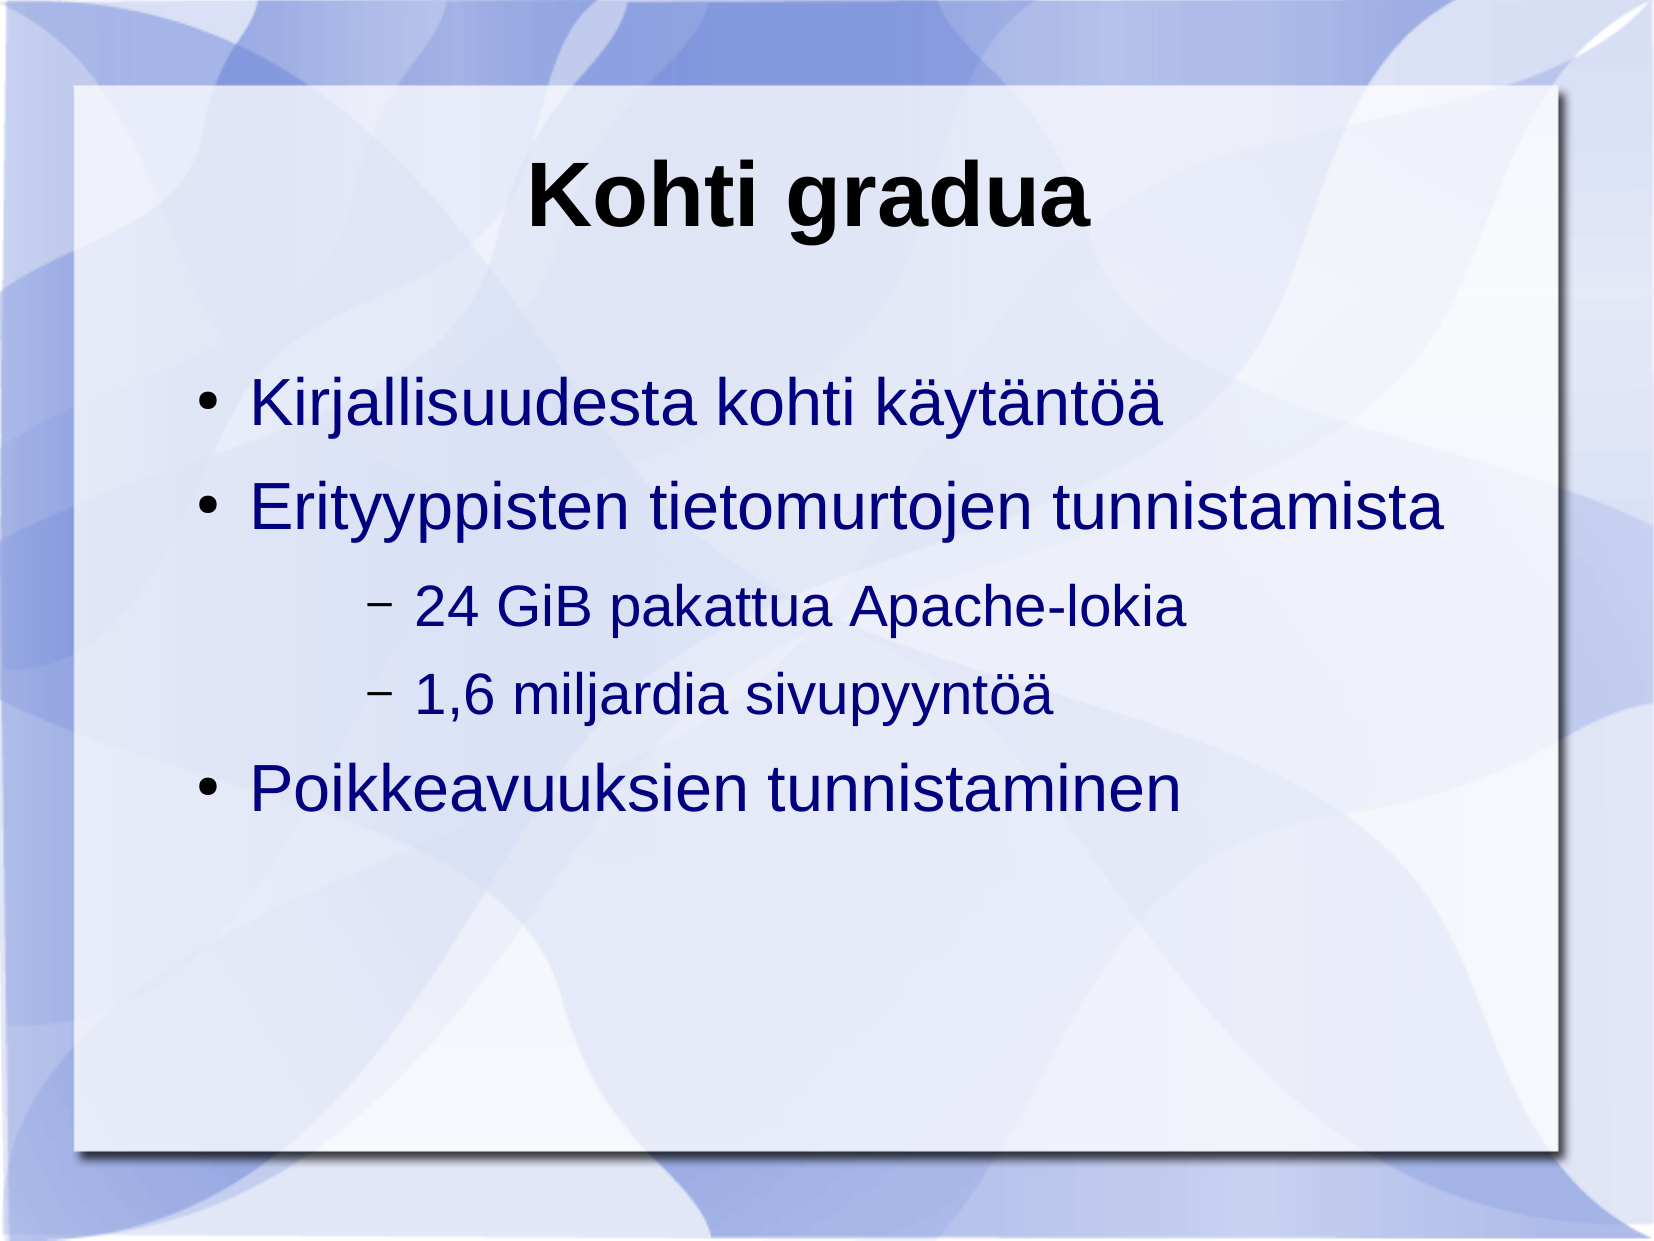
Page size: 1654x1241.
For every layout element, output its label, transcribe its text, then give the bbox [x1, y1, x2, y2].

title Kohti gradua [82, 90, 1536, 298]
picture [0, 0, 1654, 1241]
list Kirjallisuudesta kohti käytäntöä Erityyppisten tietomurtojen tunnistamista 24 GiB pakattua Apache-lokia 1,6 miljardia sivupyyntöä Poikkeavuuksien tunnistaminen [178, 364, 1570, 1147]
